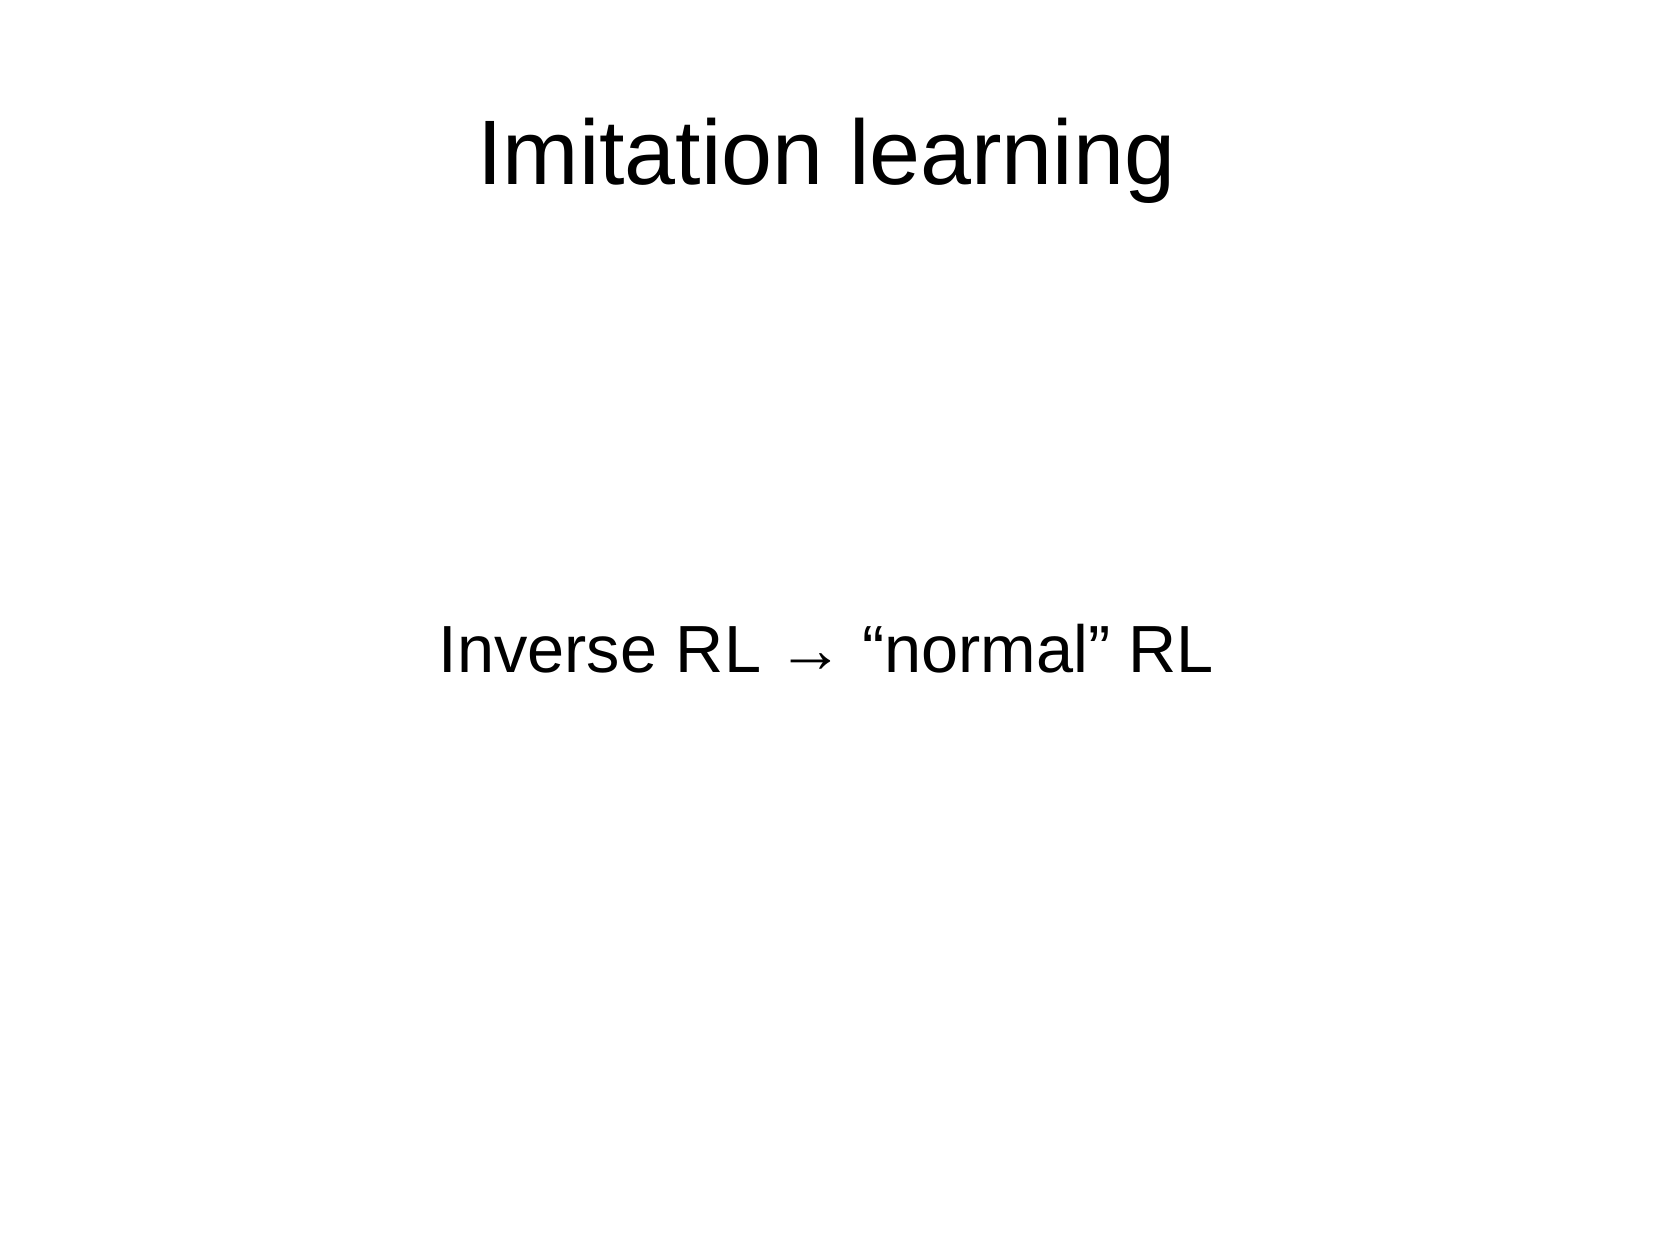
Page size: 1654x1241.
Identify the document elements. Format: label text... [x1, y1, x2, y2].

title Imitation learning [82, 49, 1571, 257]
subtitle Inverse RL → “normal” RL [82, 290, 1571, 1010]
